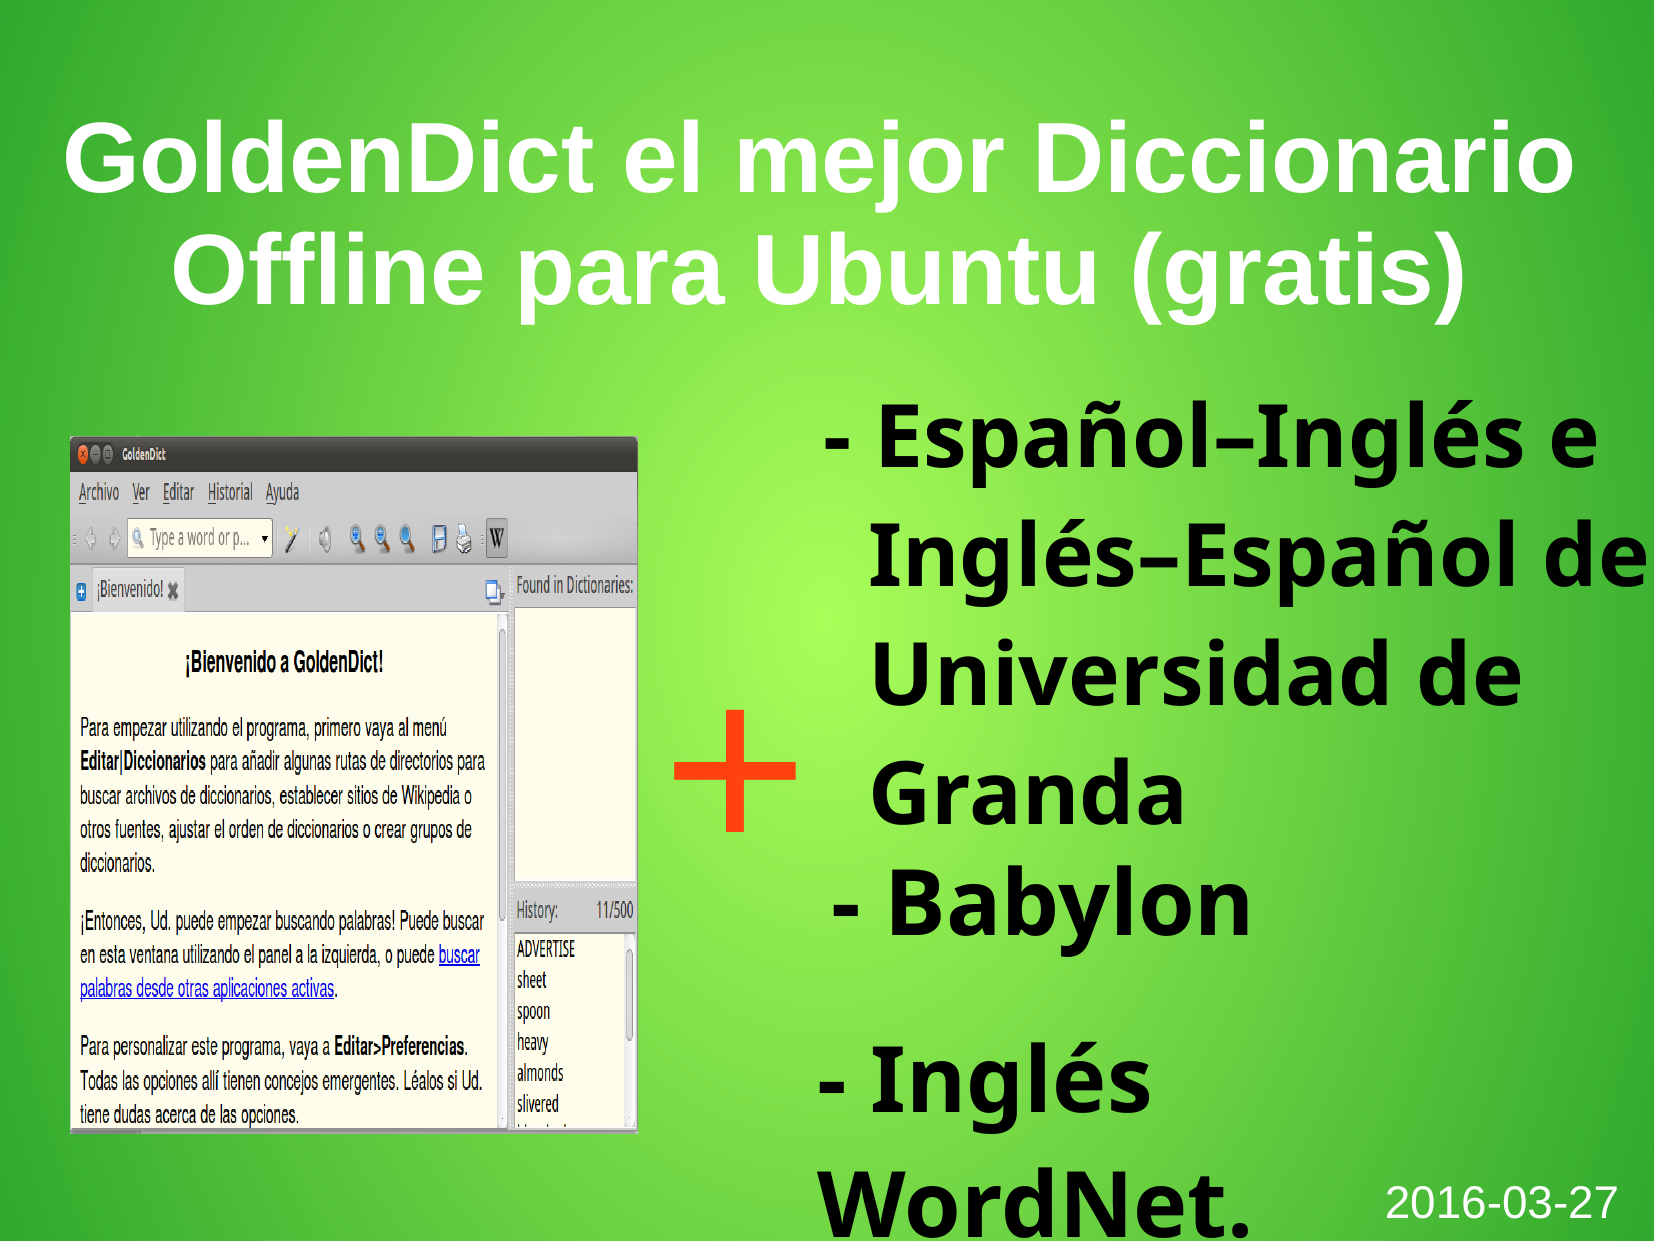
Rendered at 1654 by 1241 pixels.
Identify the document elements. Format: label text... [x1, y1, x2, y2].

text_box 2016-03-27 [1370, 1169, 1635, 1241]
text_box GoldenDict el mejor Diccionario Offline para Ubuntu (gratis) [47, 94, 1593, 339]
text_box - Babylon [816, 829, 1607, 1052]
text_box - Inglés WordNet. [803, 1007, 1595, 1158]
picture [70, 436, 638, 1134]
text_box - Español–Inglés e Inglés–Español de Universidad de Granda [808, 366, 1630, 775]
text_box + [647, 621, 823, 916]
